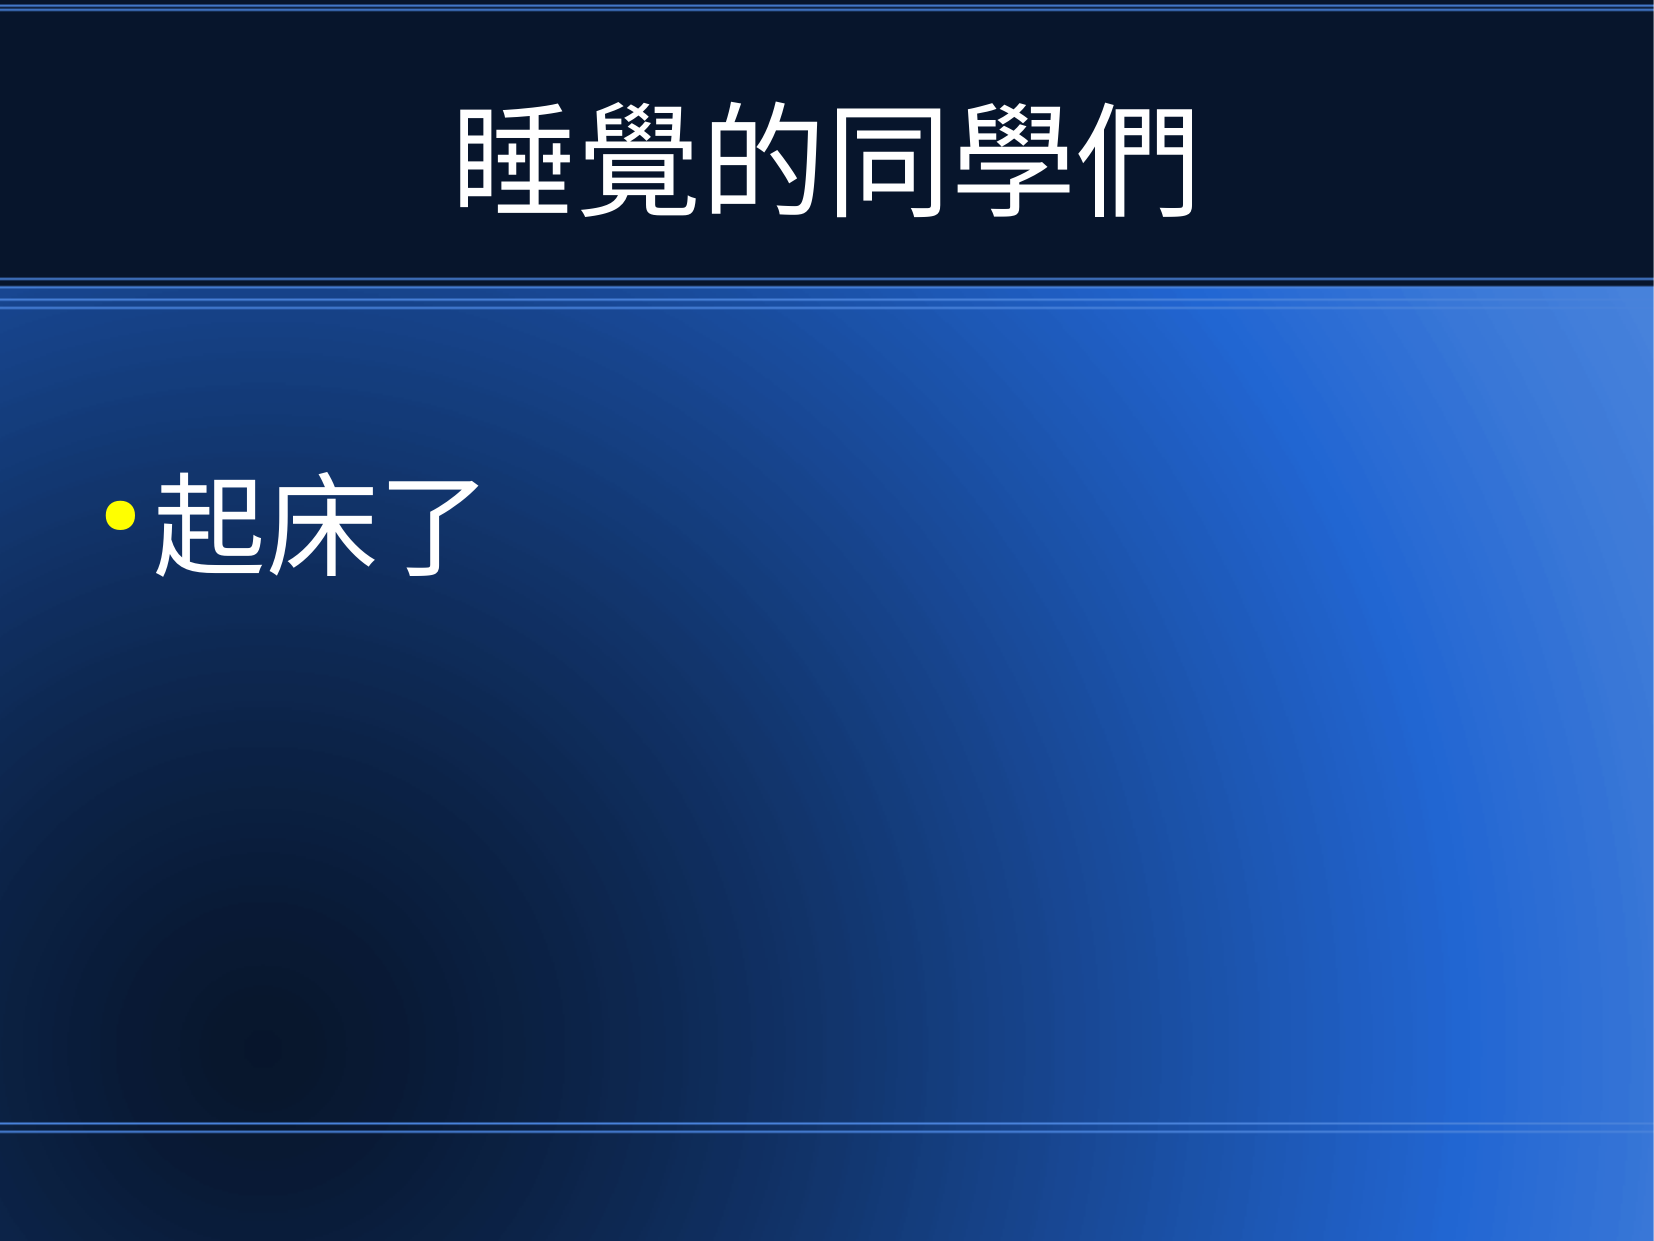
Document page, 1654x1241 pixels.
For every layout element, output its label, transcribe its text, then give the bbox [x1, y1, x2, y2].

picture [0, 0, 1654, 1241]
title 睡覺的同學們 [82, 49, 1571, 257]
list 起床了 [82, 355, 1571, 1241]
